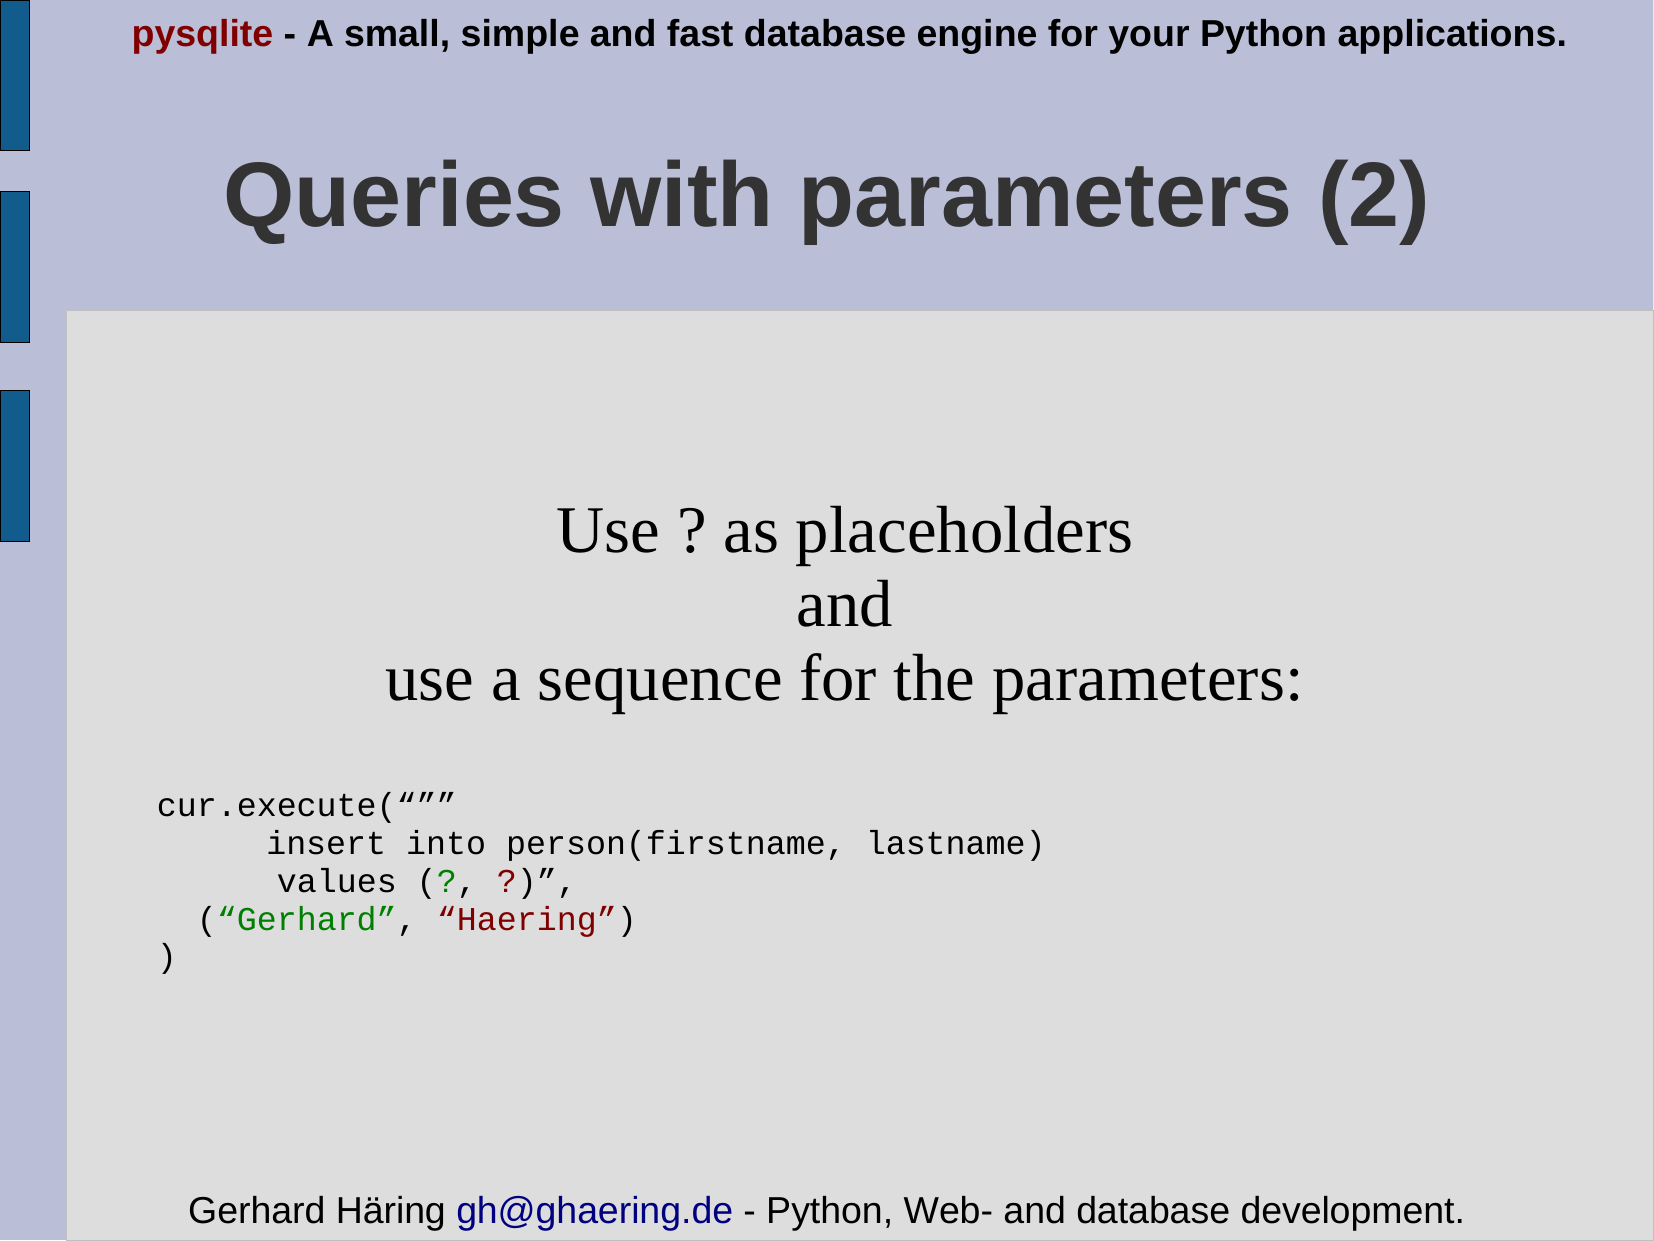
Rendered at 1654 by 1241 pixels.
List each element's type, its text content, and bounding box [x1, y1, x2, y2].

title Queries with parameters (2) [121, 98, 1534, 291]
subtitle Use ? as placeholders and use a sequence for the parameters: cur.execute(“”” insert into person(firstname, lastname) values (?, ?)”, (“Gerhard”, “Haering”) ) [121, 352, 1534, 1119]
